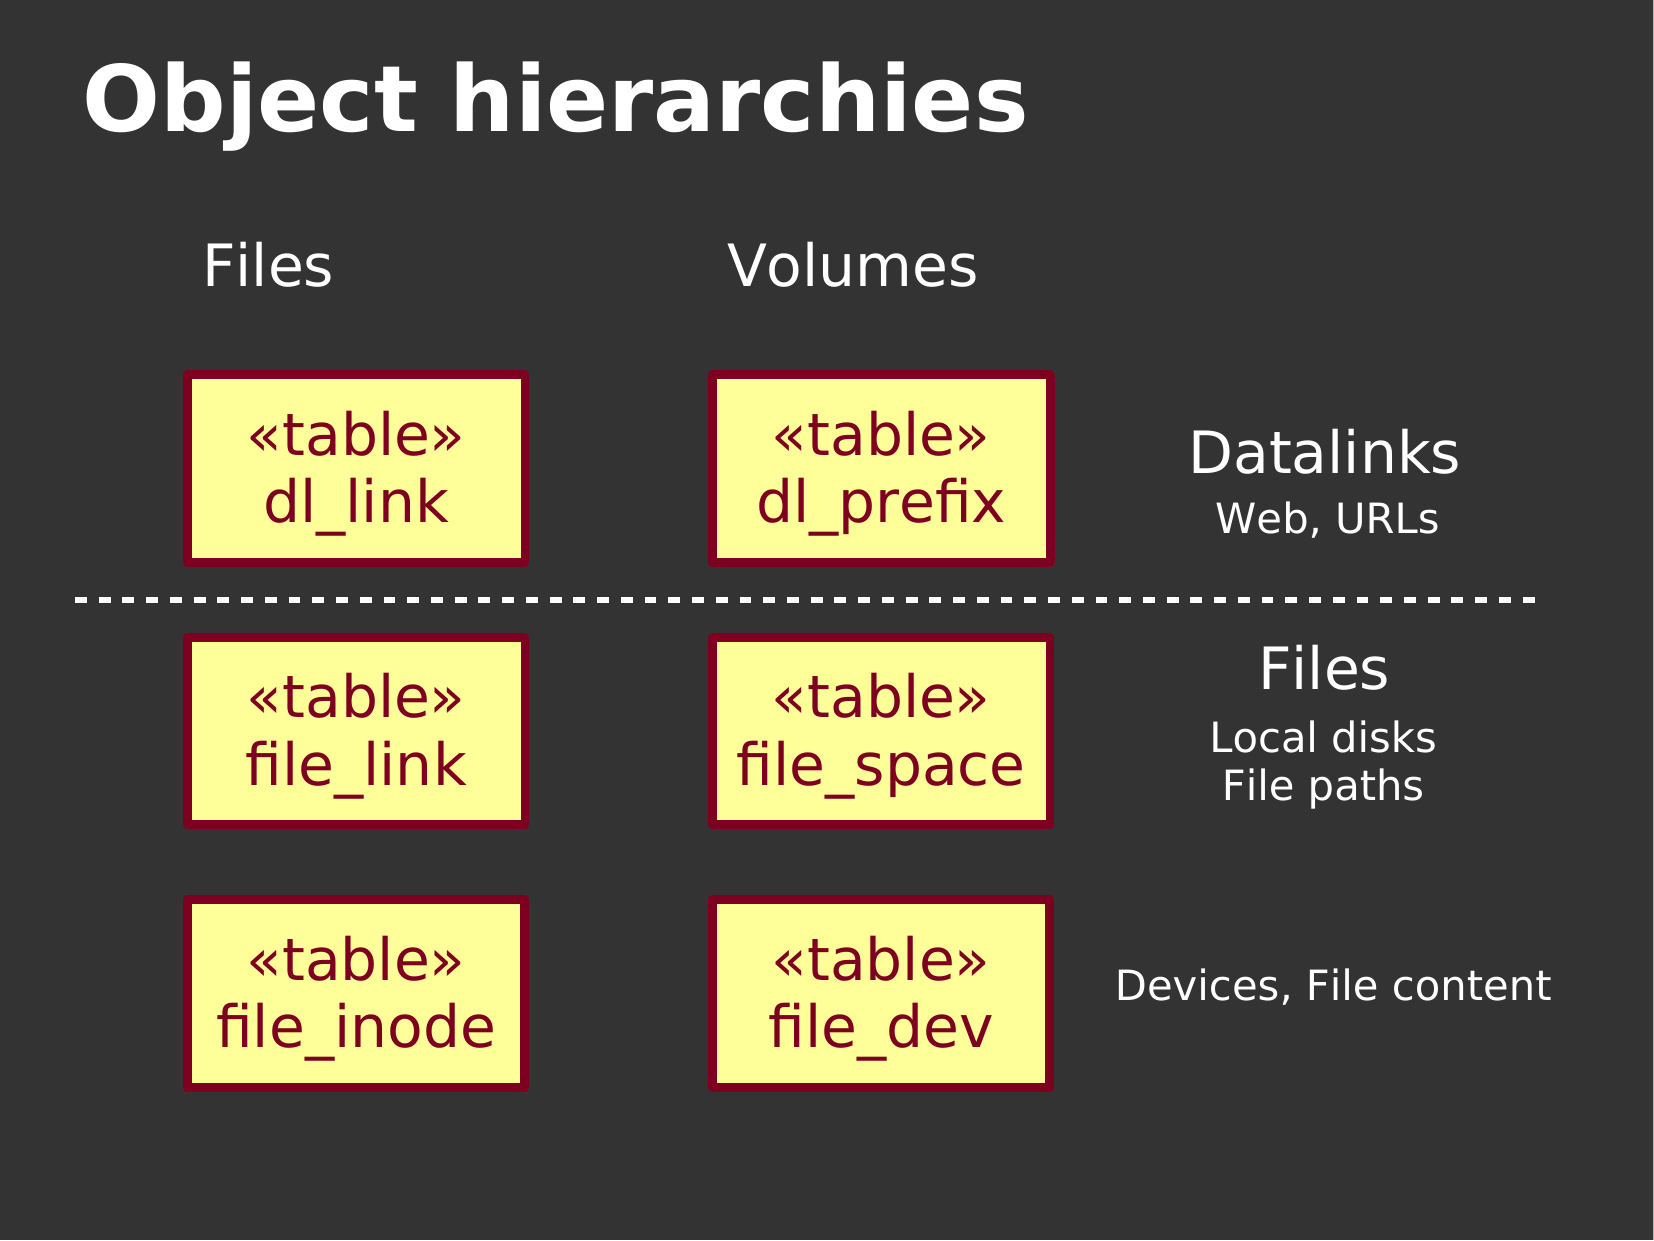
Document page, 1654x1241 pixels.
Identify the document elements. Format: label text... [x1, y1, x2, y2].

text_box Volumes [712, 225, 994, 308]
text_box «table» file_space [712, 637, 1051, 825]
text_box Devices, File content [1100, 954, 1567, 1018]
text_box «table» file_dev [712, 899, 1050, 1088]
text_box Local disks File paths [1194, 706, 1452, 818]
text_box «table» dl_link [187, 374, 526, 563]
text_box Web, URLs [1200, 487, 1455, 551]
text_box «table» file_inode [187, 899, 525, 1088]
text_box «table» dl_prefix [712, 375, 1051, 563]
text_box «table» file_link [187, 637, 526, 825]
text_box Files [1243, 628, 1406, 706]
title Object hierarchies [82, 46, 1571, 154]
text_box Files [187, 225, 350, 308]
text_box Datalinks [1174, 412, 1477, 496]
